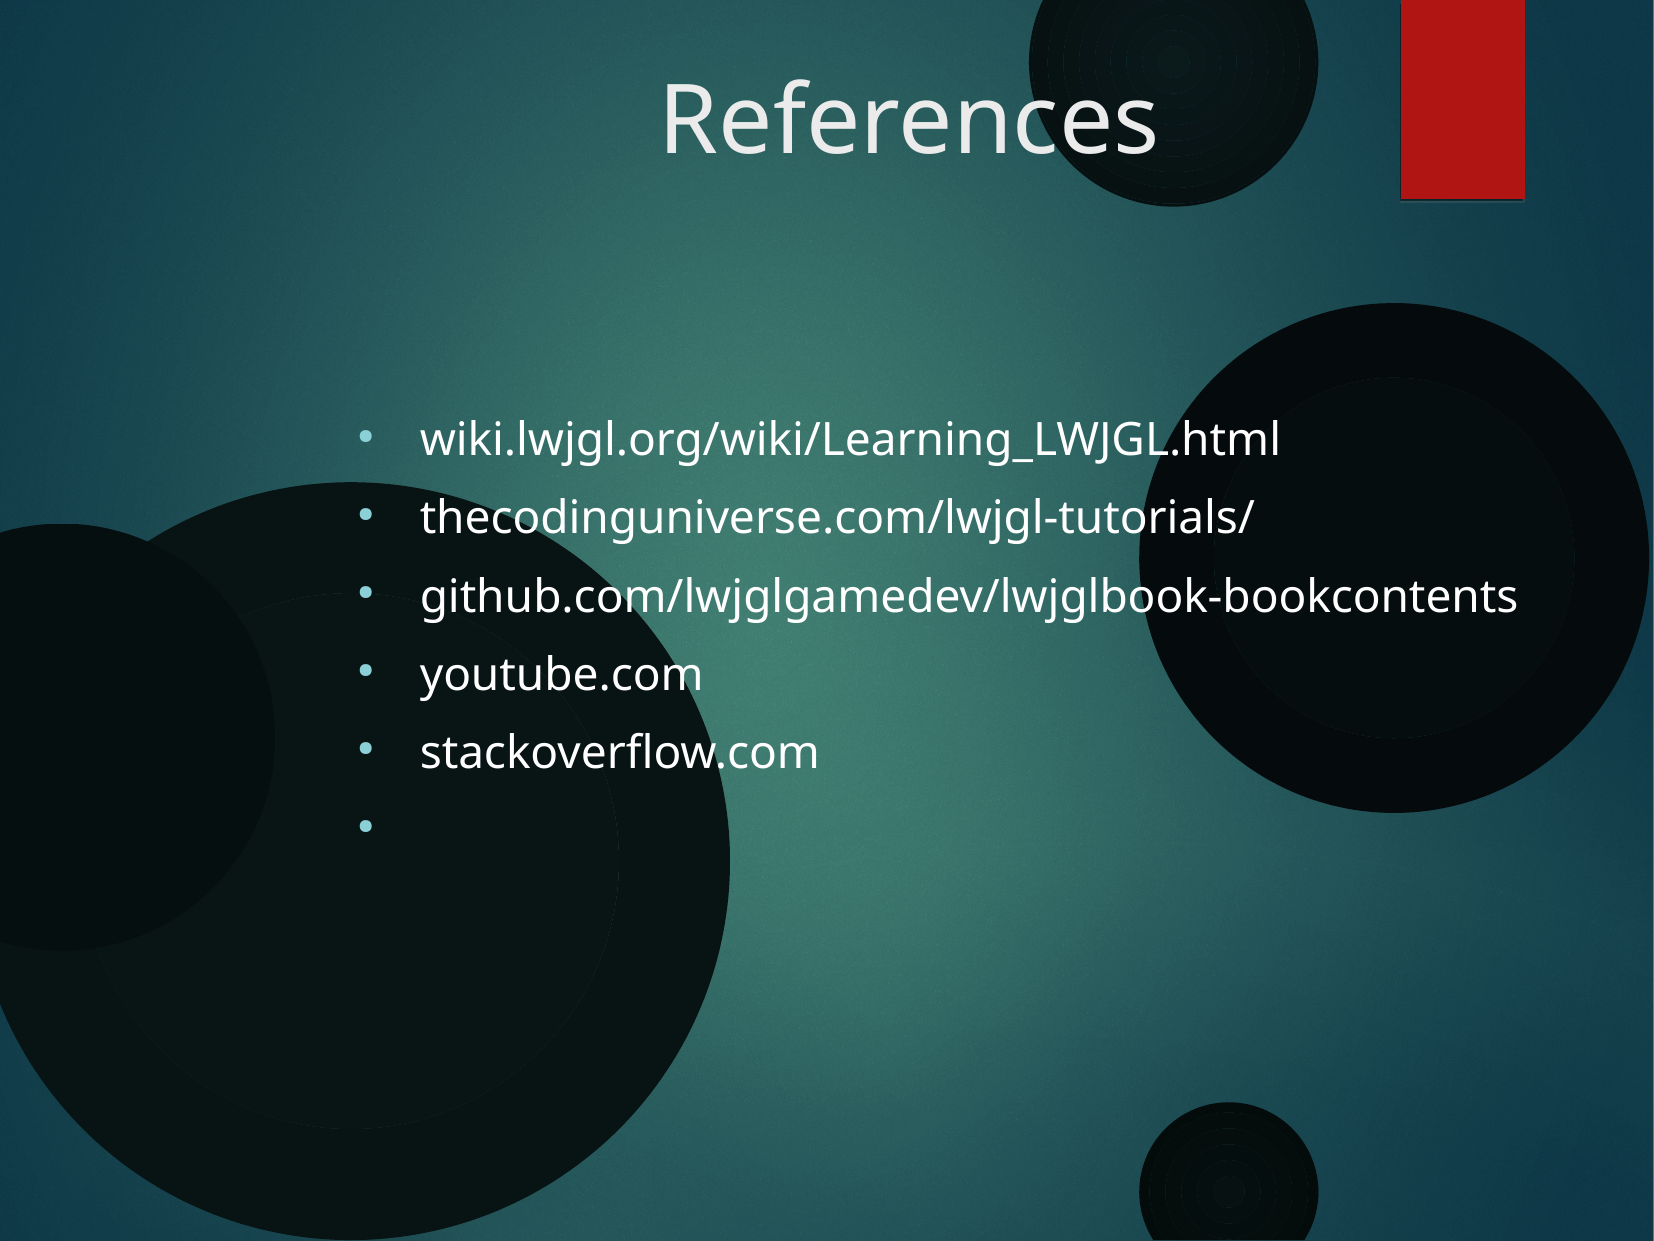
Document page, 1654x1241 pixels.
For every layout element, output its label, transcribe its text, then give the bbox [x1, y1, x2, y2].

list wiki.lwjgl.org/wiki/Learning_LWJGL.html thecodinguniverse.com/lwjgl-tutorials/ github.com/lwjglgamedev/lwjglbook-bookcontents youtube.com stackoverflow.com [342, 402, 1654, 1074]
title References [643, 49, 1654, 257]
